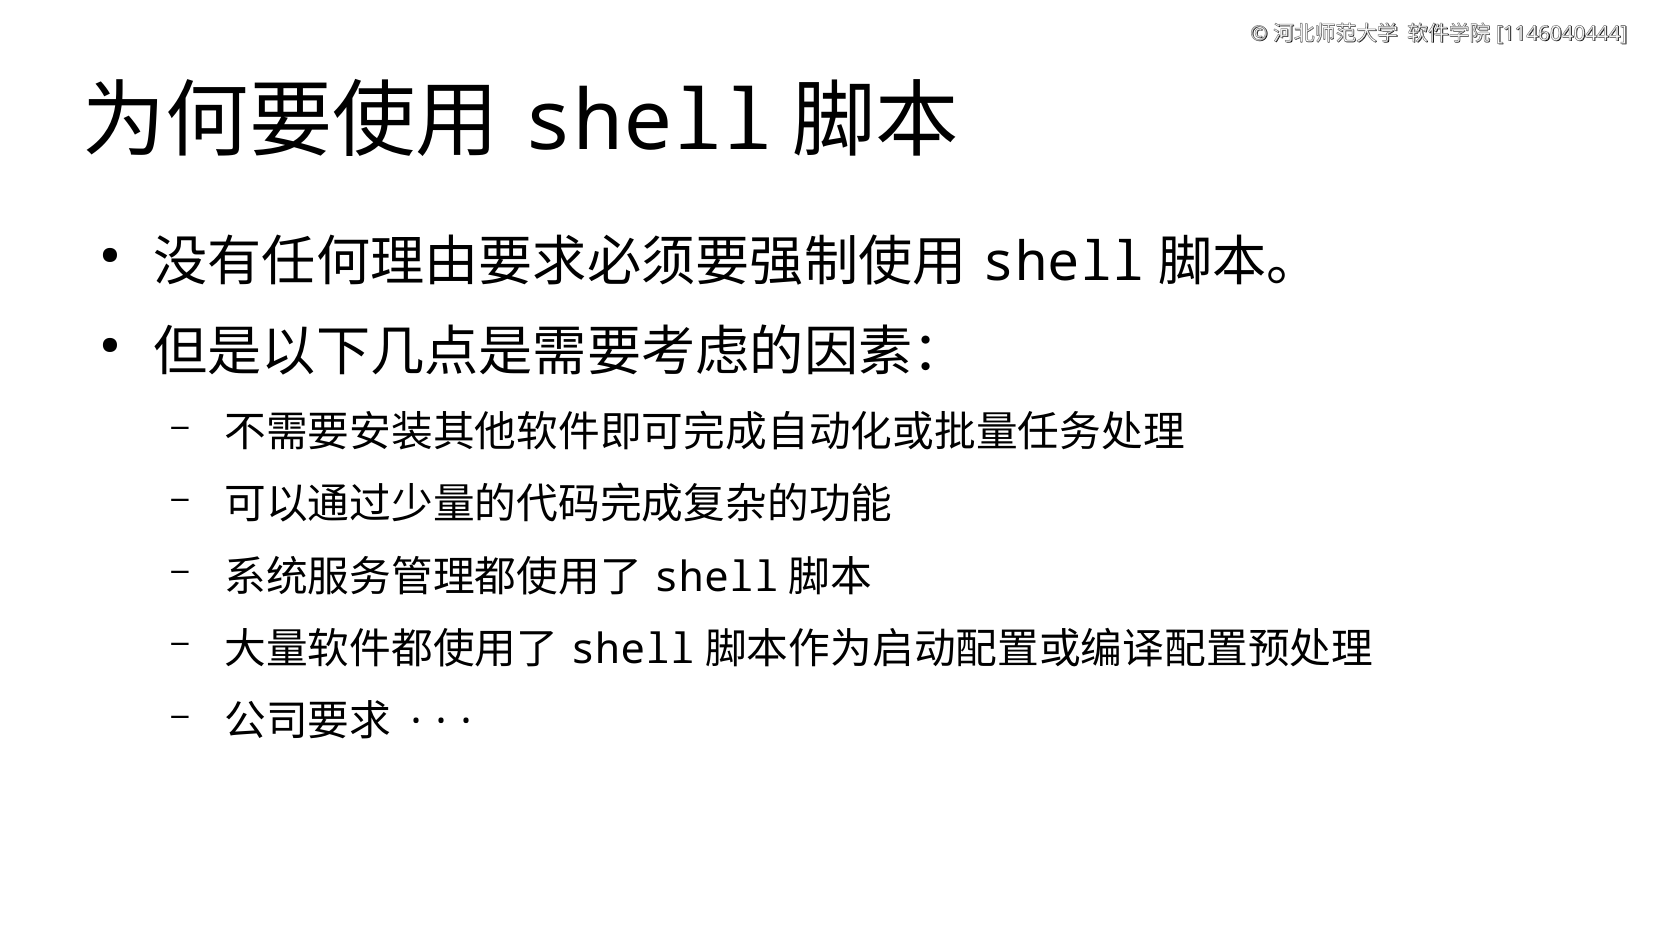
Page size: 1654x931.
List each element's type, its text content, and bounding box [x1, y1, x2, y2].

title 为何要使用shell脚本 [82, 37, 1571, 189]
list 没有任何理由要求必须要强制使用shell脚本。 但是以下几点是需要考虑的因素： 不需要安装其他软件即可完成自动化或批量任务处理 可以通过少量的代码完成复杂的功能 系统服务管理都使用了shell脚本 大量软件都使用了shell脚本作为启动配置或编译配置预处理 公司要求··· [82, 217, 1571, 827]
